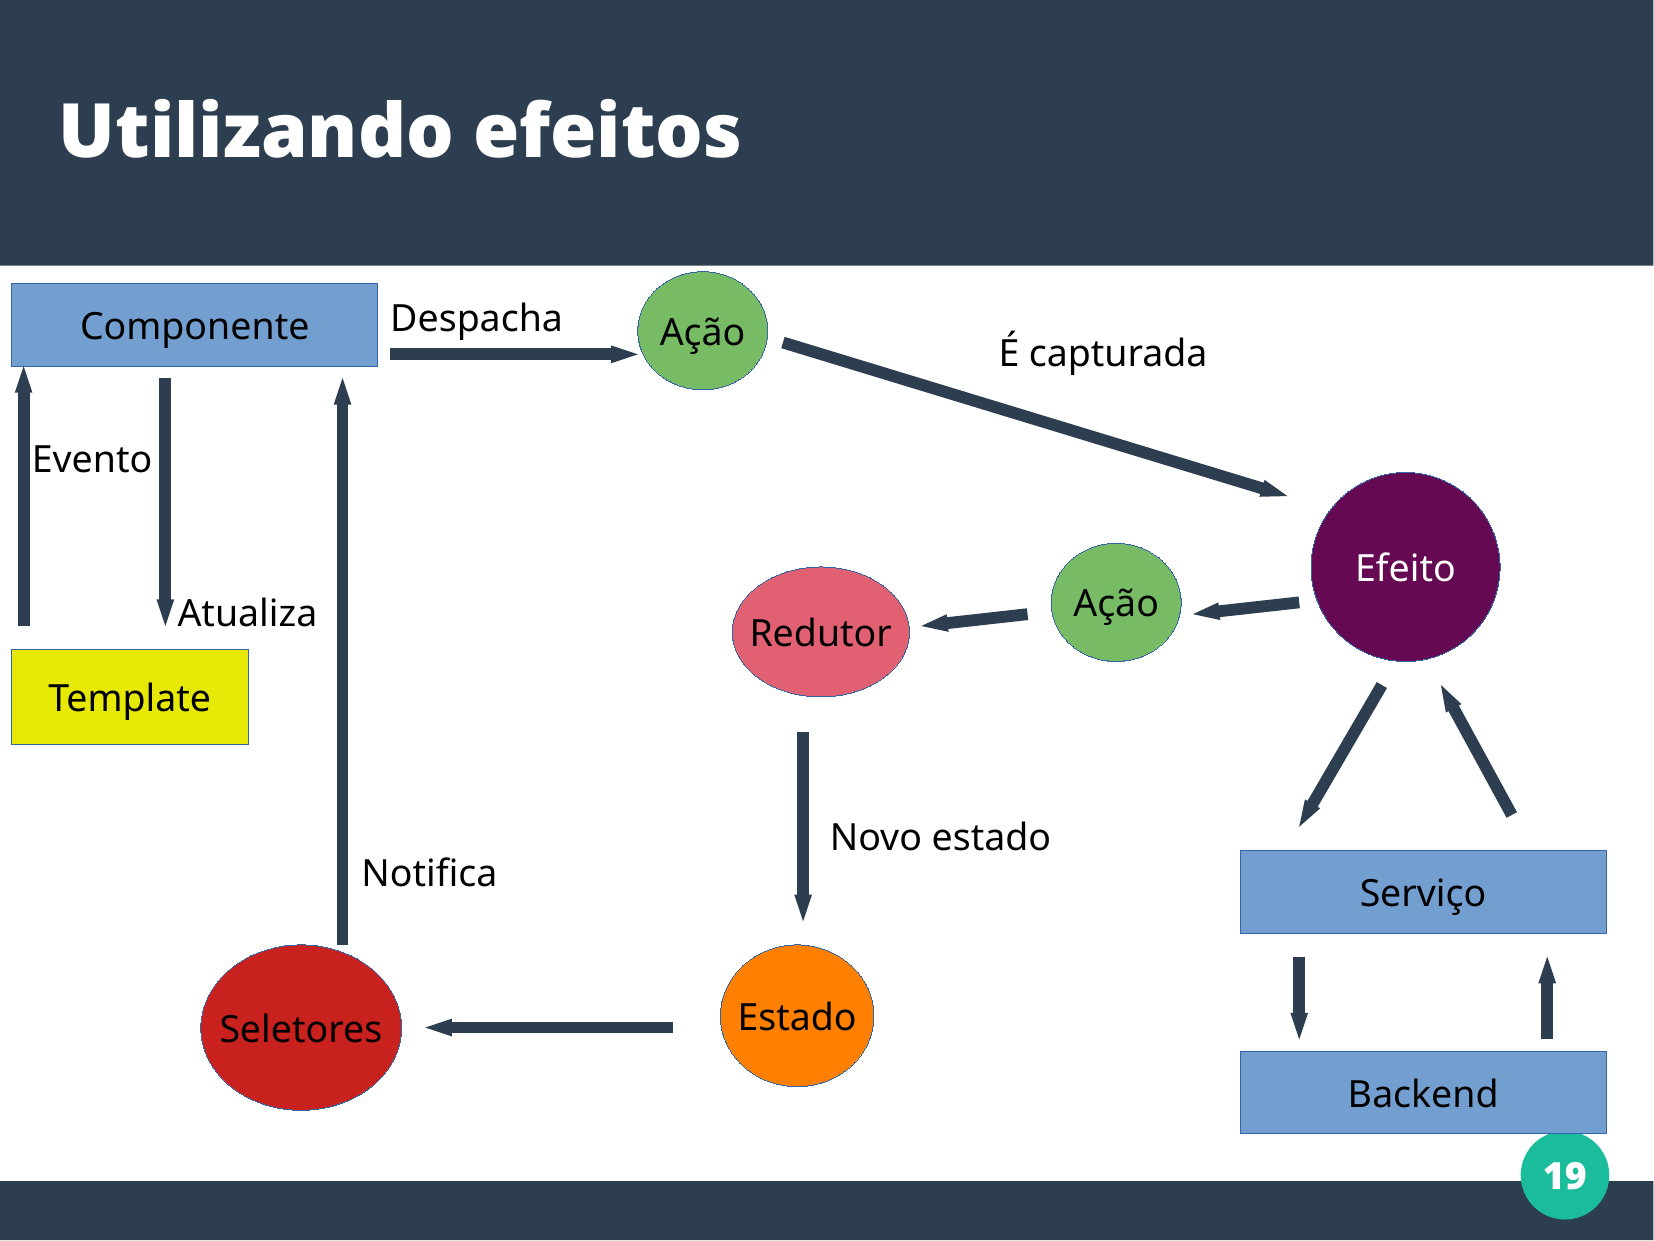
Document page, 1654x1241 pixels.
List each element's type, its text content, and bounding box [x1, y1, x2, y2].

text_box Componente [11, 283, 378, 367]
title Utilizando efeitos [59, 49, 1595, 207]
text_box Template [11, 649, 249, 745]
text_box É capturada [983, 318, 1241, 378]
text_box Novo estado [814, 803, 1080, 862]
text_box Estado [720, 944, 874, 1087]
text_box Ação [1051, 543, 1182, 662]
text_box Serviço [1240, 850, 1607, 934]
text_box Backend [1240, 1051, 1607, 1134]
text_box Despacha [375, 284, 591, 343]
text_box Ação [637, 271, 768, 390]
text_box Evento [17, 425, 178, 484]
text_box Seletores [200, 944, 402, 1111]
text_box Redutor [732, 566, 910, 697]
text_box Atualiza [162, 579, 343, 638]
text_box Efeito [1311, 472, 1501, 662]
text_box Notifica [346, 838, 520, 909]
